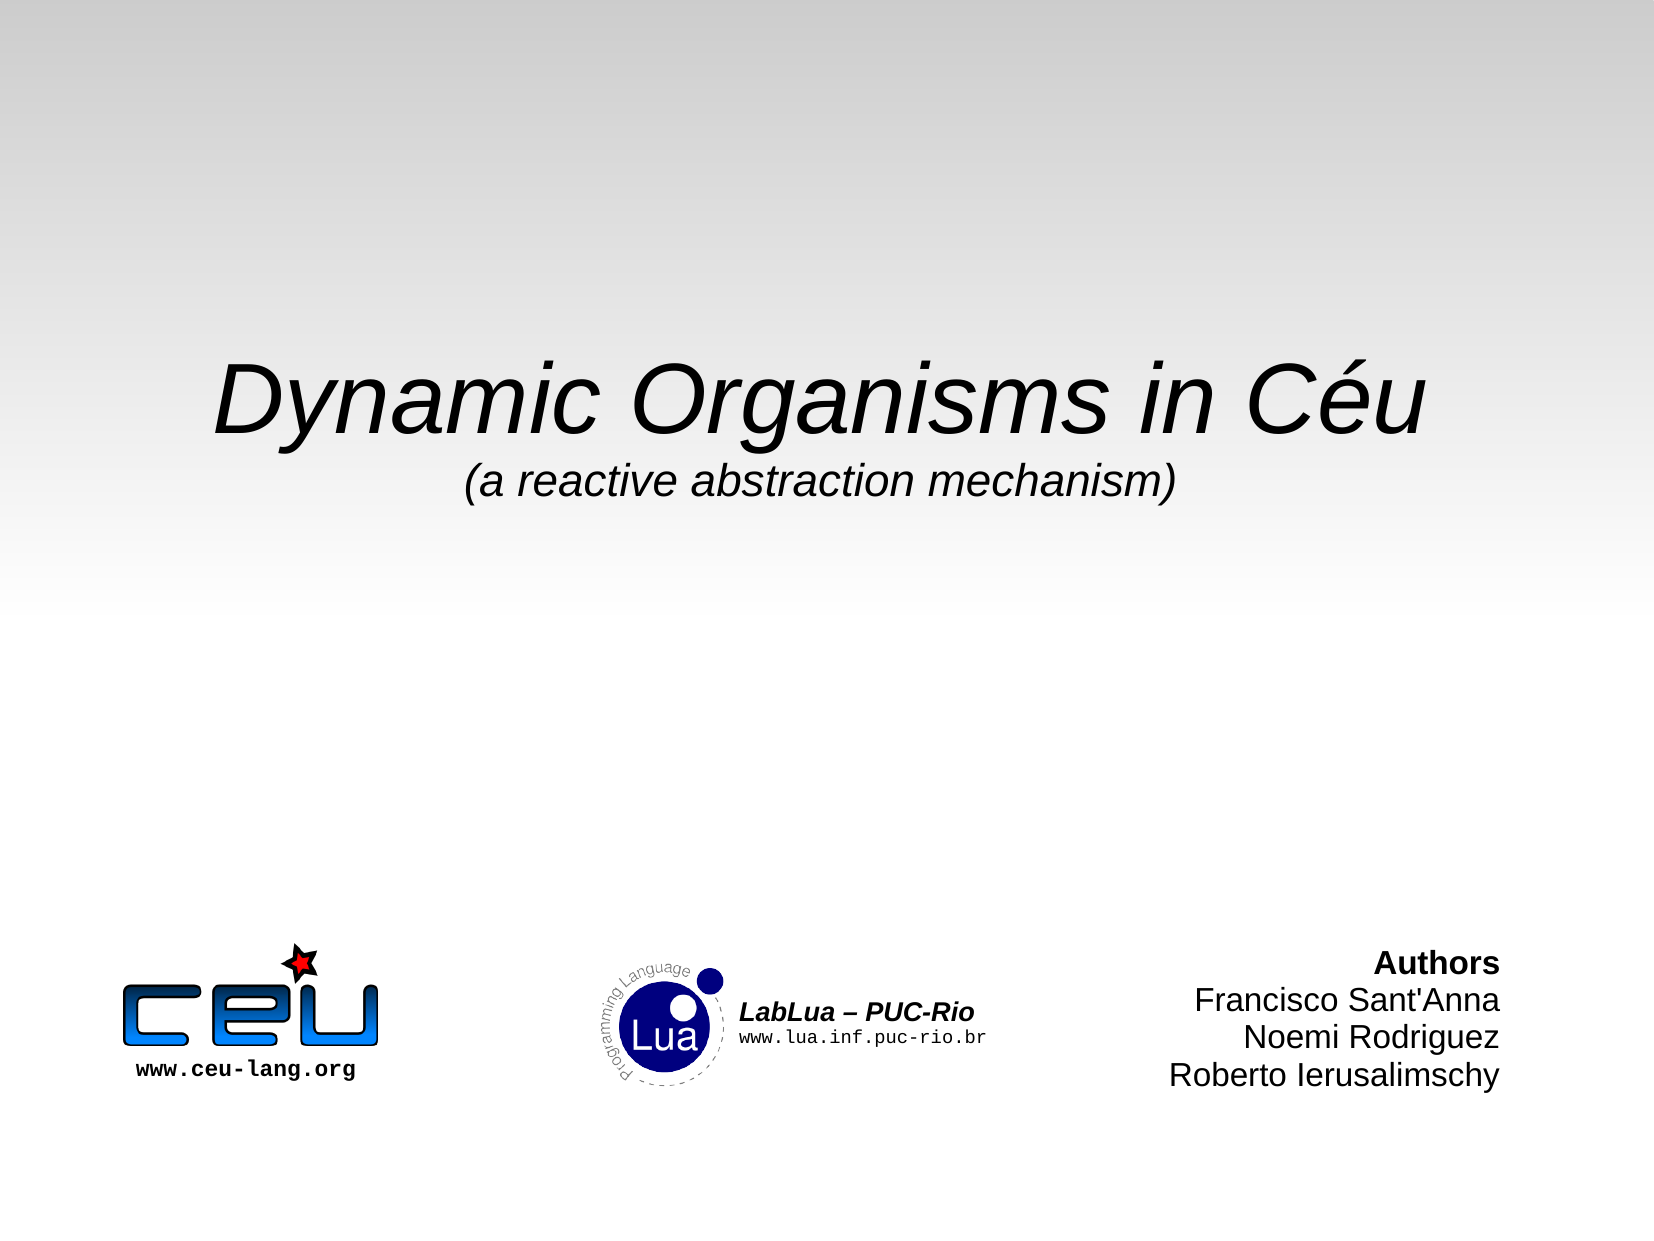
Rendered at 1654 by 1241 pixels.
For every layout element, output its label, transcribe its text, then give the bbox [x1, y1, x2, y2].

text_box Authors Francisco Sant'Anna Noemi Rodriguez Roberto Ierusalimschy [1154, 937, 1565, 1103]
subtitle Dynamic Organisms in Céu (a reactive abstraction mechanism) [76, 283, 1565, 567]
text_box LabLua – PUC-Rio www.lua.inf.puc-rio.br [724, 989, 1003, 1057]
picture [123, 943, 378, 1046]
text_box www.ceu-lang.org [114, 1050, 378, 1094]
picture [594, 955, 730, 1091]
